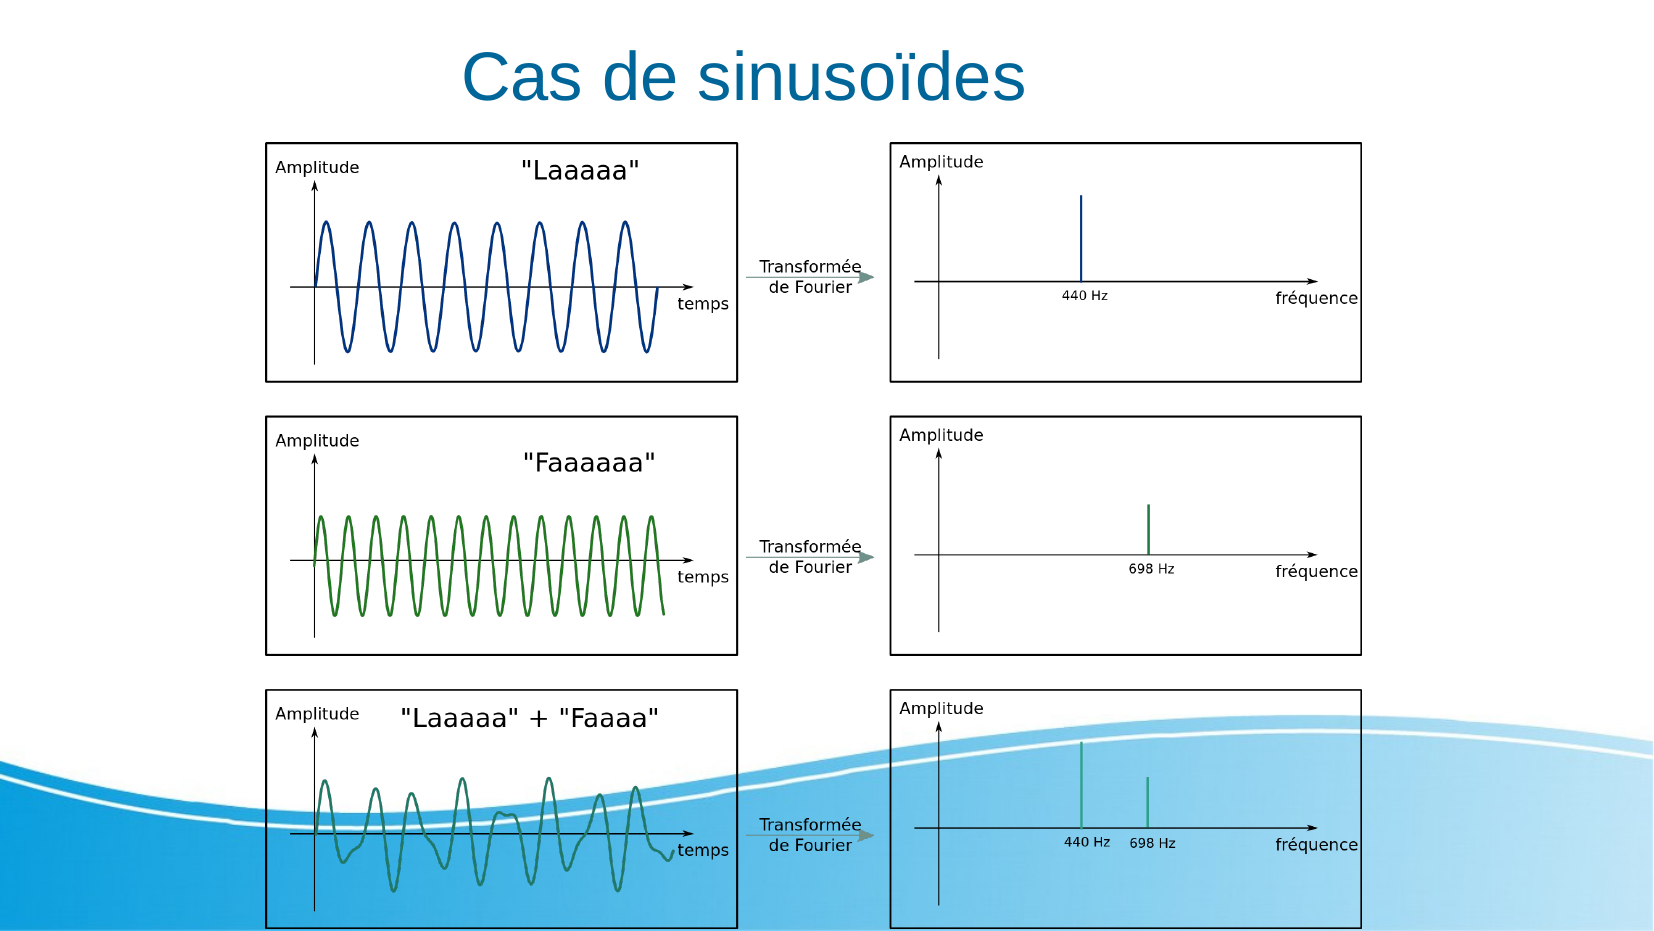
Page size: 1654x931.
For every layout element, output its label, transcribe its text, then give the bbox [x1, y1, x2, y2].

title Cas de sinusoïdes [0, 0, 1489, 154]
picture [0, 142, 1654, 931]
